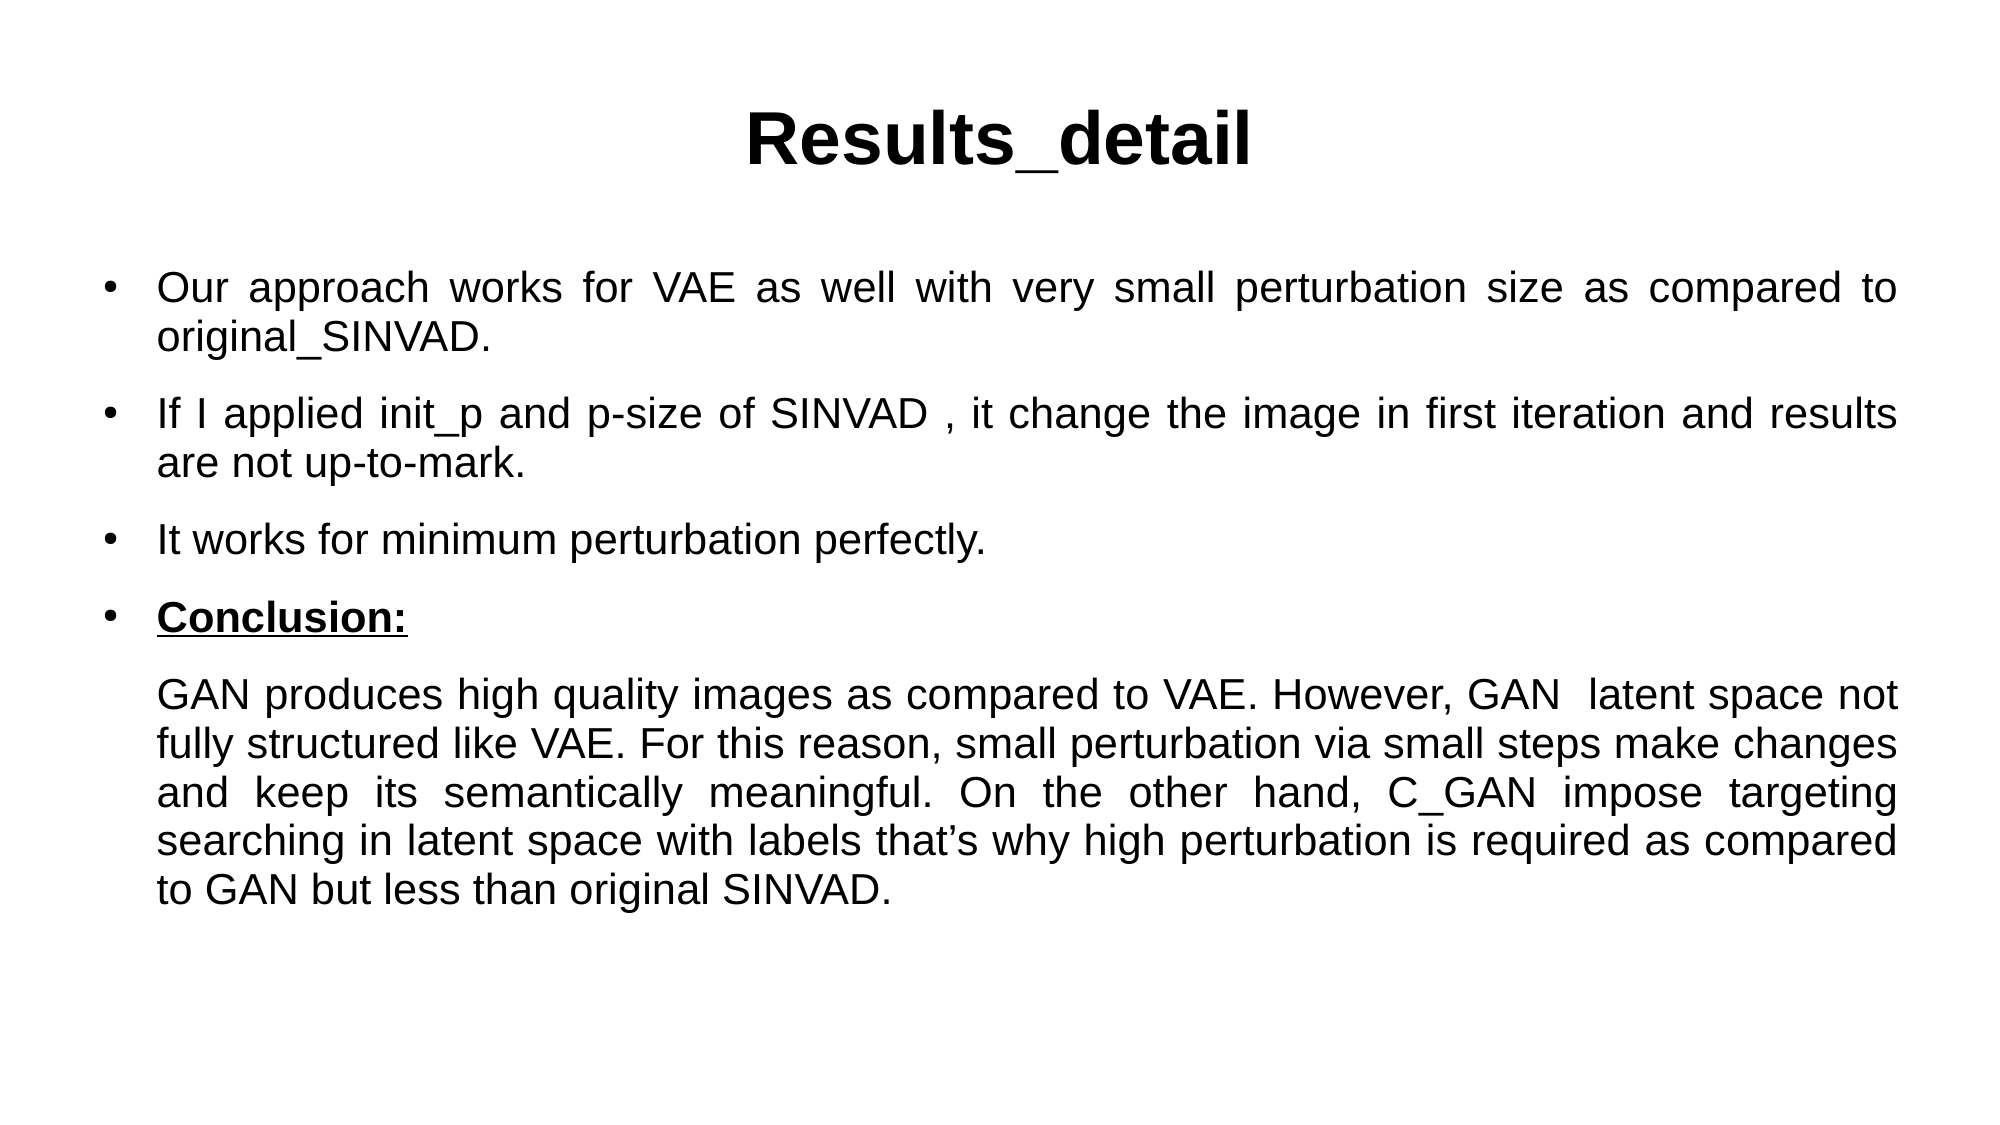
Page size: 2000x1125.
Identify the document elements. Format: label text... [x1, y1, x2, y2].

list Our approach works for VAE as well with very small perturbation size as compared to original_SINVAD. If I applied init_p and p-size of SINVAD , it change the image in first iteration and results are not up-to-mark. It works for minimum perturbation perfectly. Conclusion: GAN produces high quality images as compared to VAE. However, GAN latent space not fully structured like VAE. For this reason, small perturbation via small steps make changes and keep its semantically meaningful. On the other hand, C_GAN impose targeting searching in latent space with labels that’s why high perturbation is required as compared to GAN but less than original SINVAD. [99, 263, 1900, 916]
title Results_detail [99, 44, 1900, 233]
